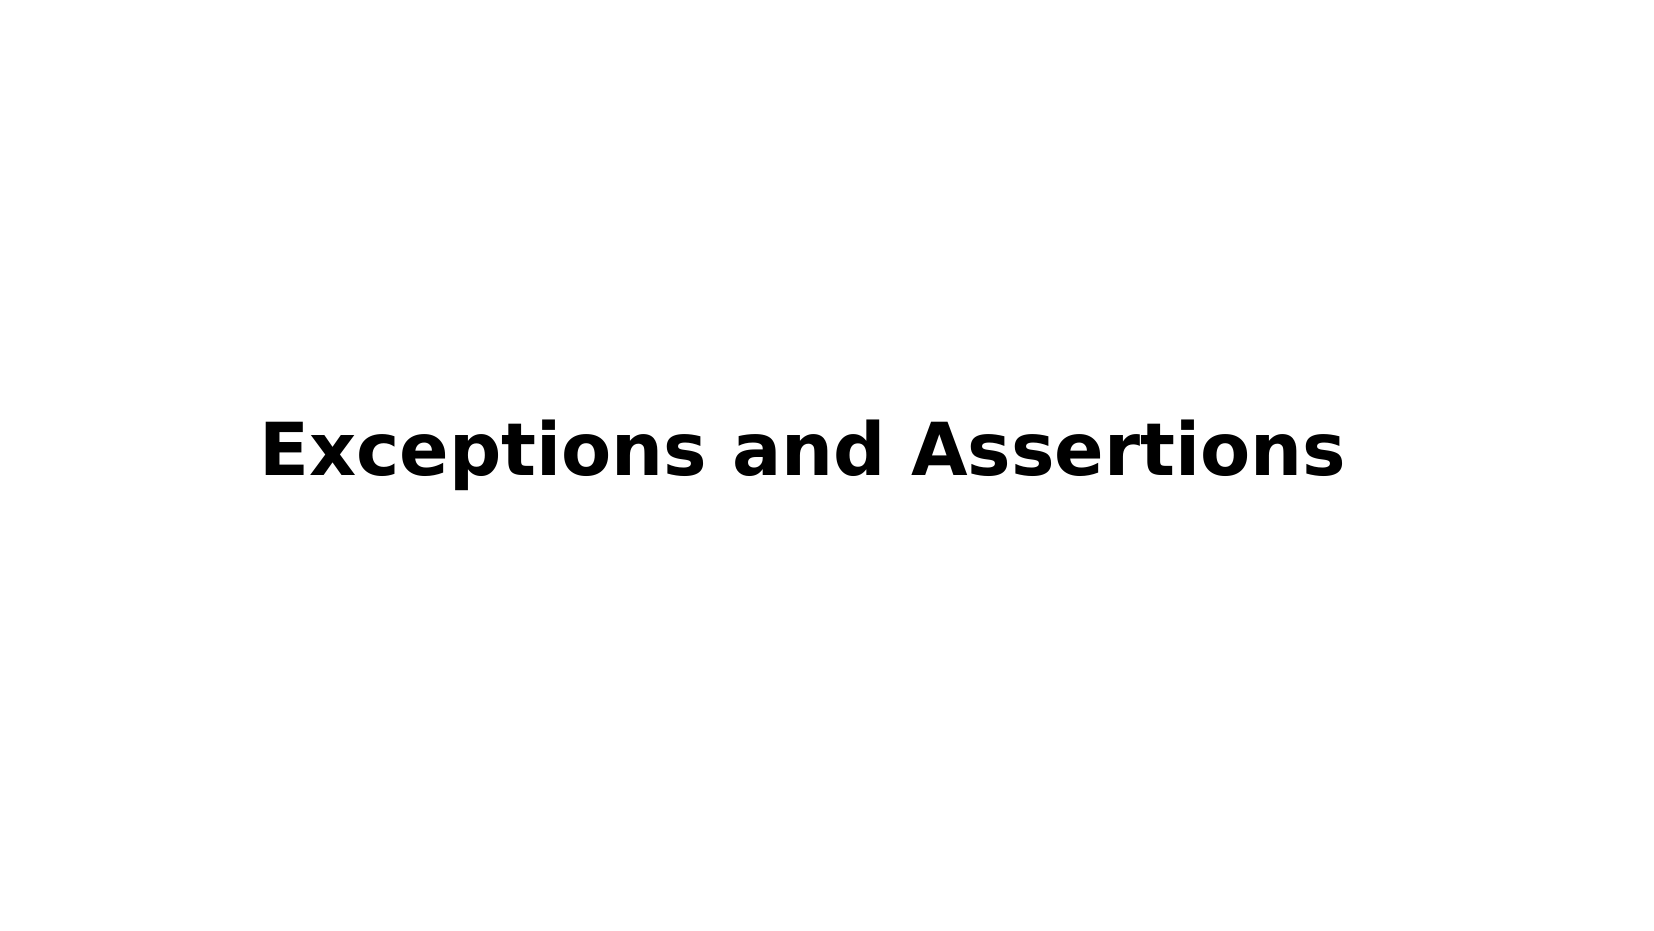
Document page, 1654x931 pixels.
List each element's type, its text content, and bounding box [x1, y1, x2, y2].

title Exceptions and Assertions [59, 395, 1548, 505]
